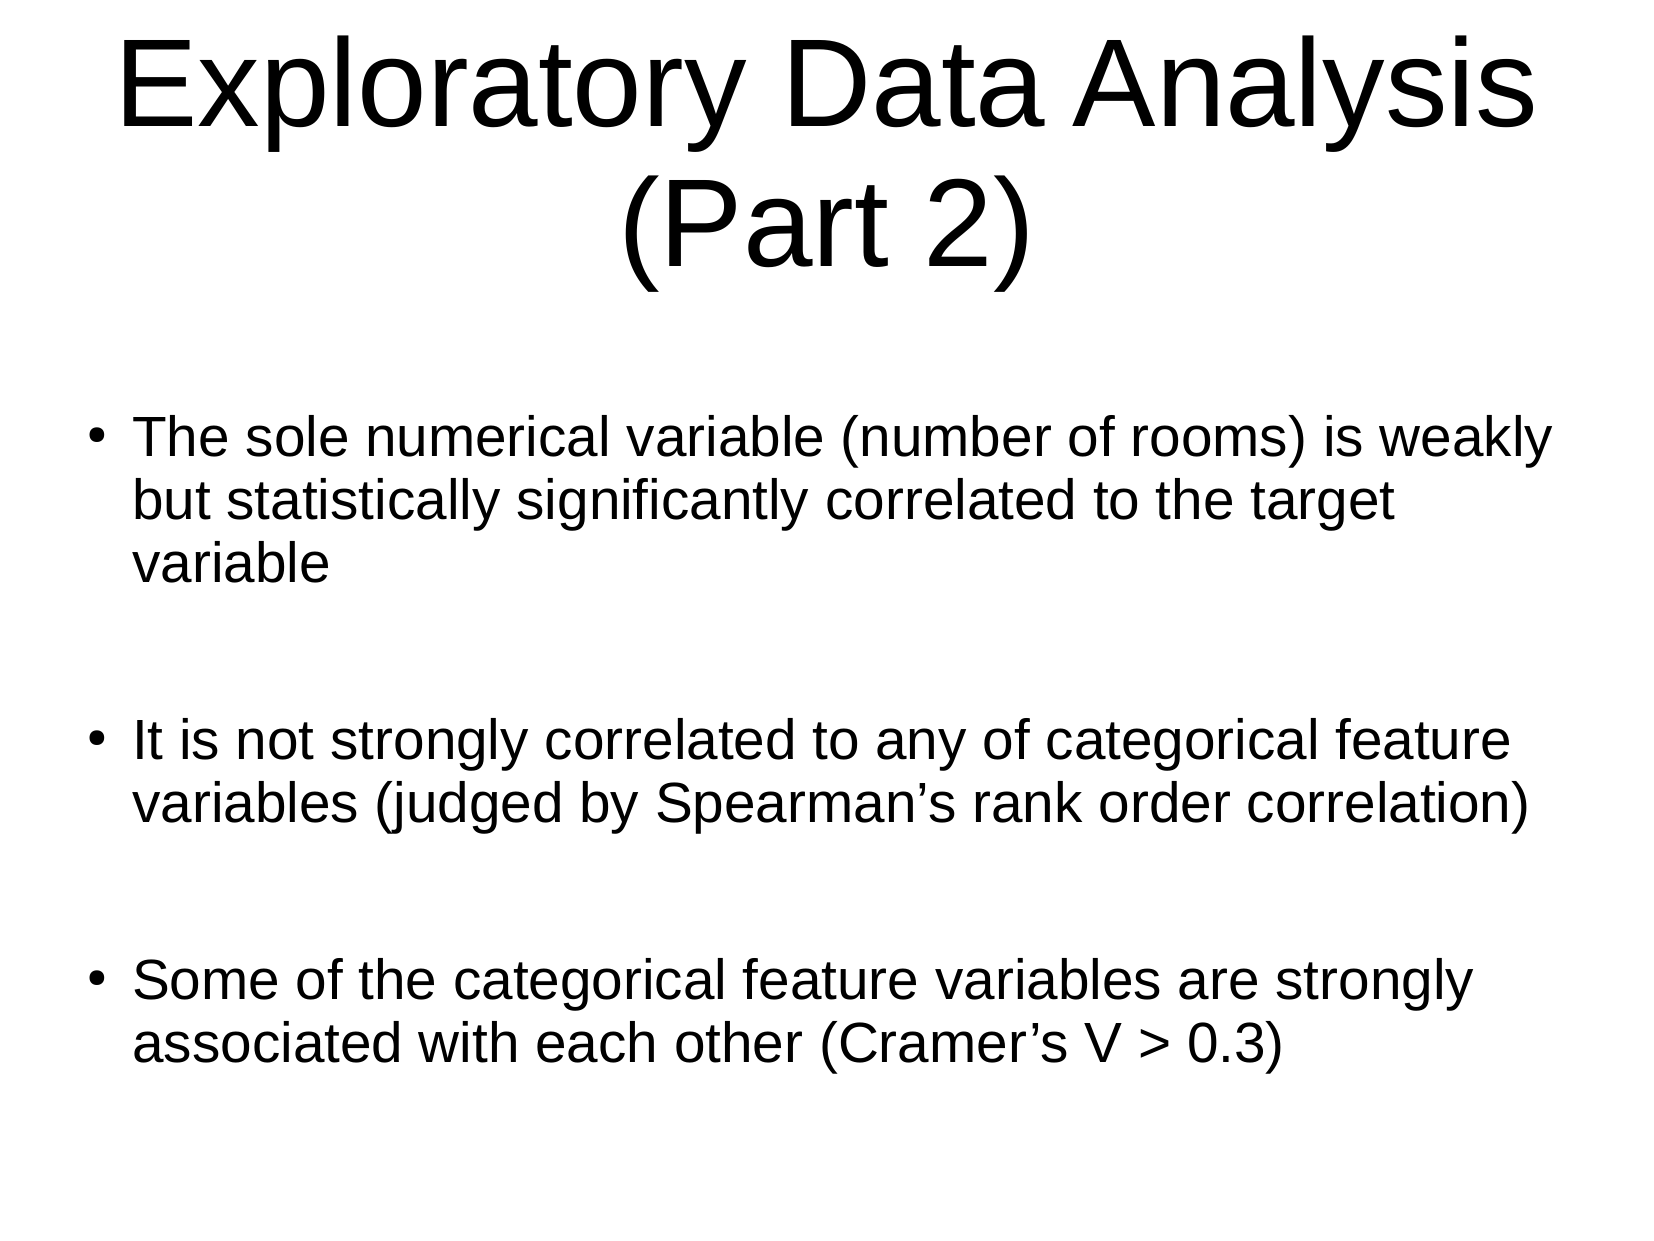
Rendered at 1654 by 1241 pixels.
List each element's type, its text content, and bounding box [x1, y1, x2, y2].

list The sole numerical variable (number of rooms) is weakly but statistically significantly correlated to the target variable It is not strongly correlated to any of categorical feature variables (judged by Spearman’s rank order correlation) Some of the categorical feature variables are strongly associated with each other (Cramer’s V > 0.3) [71, 405, 1561, 1125]
title Exploratory Data Analysis (Part 2) [82, 13, 1571, 293]
